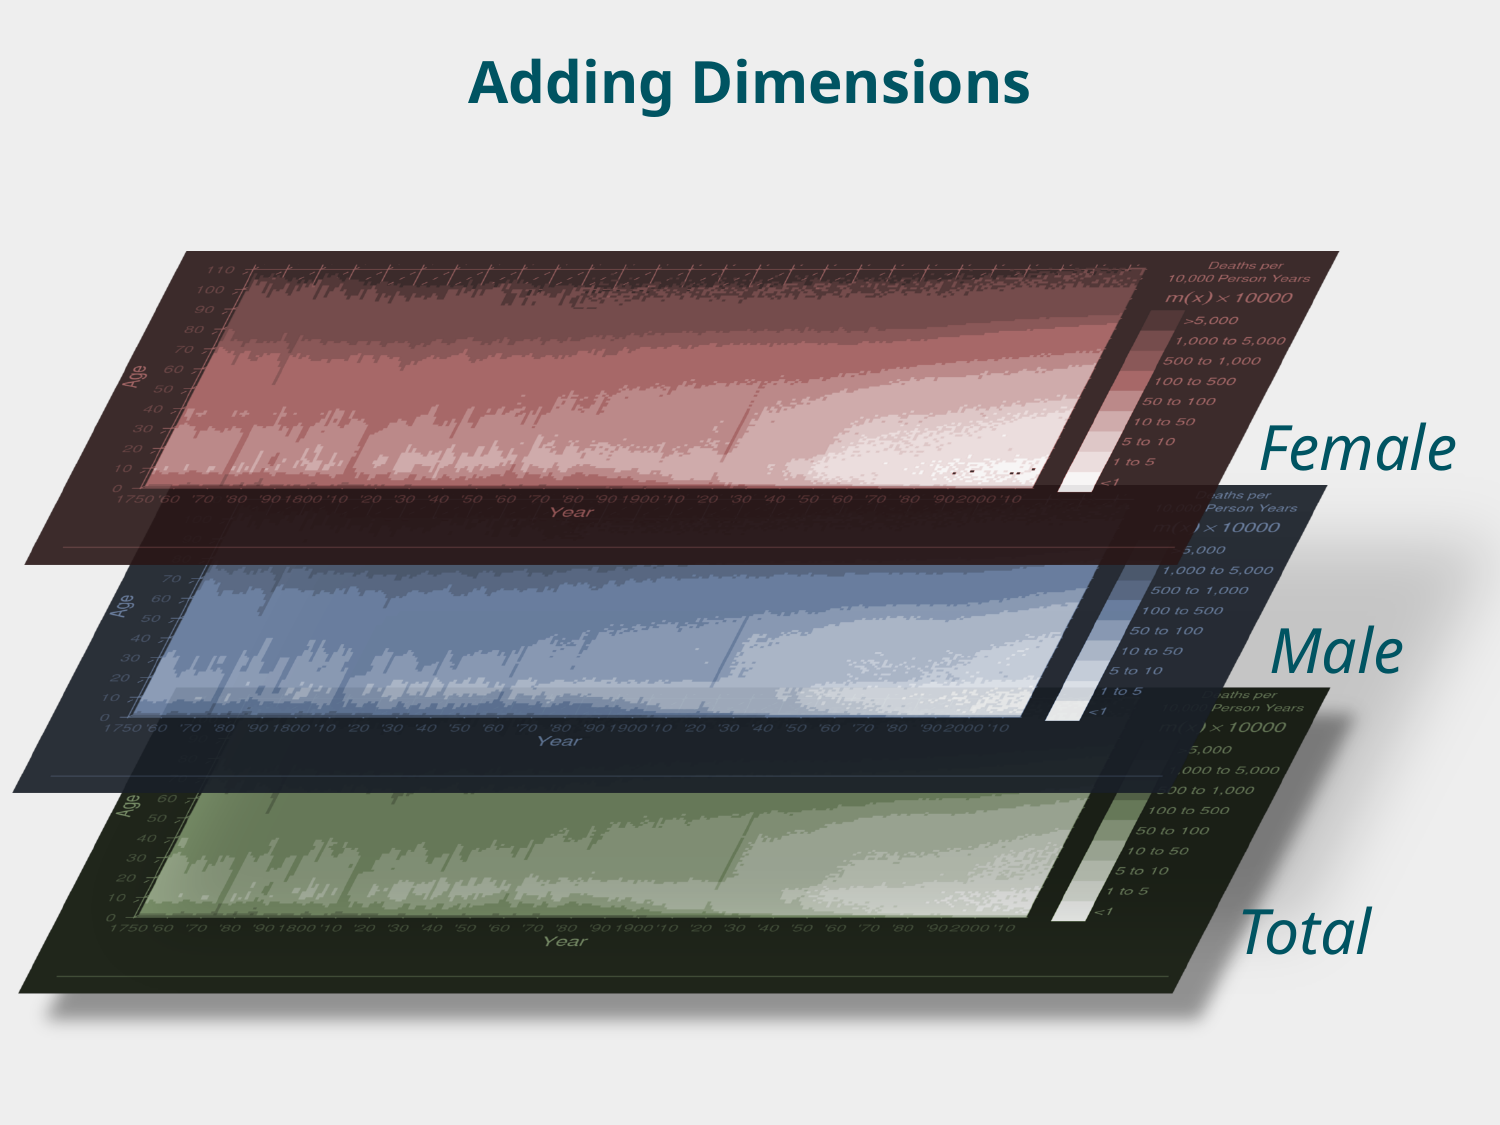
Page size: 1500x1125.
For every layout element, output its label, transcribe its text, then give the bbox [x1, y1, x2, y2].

title Adding Dimensions [51, 30, 1449, 156]
picture [0, 231, 1500, 1046]
text_box Total [1222, 876, 1500, 979]
text_box Female [1243, 392, 1500, 496]
text_box Male [1254, 595, 1500, 699]
